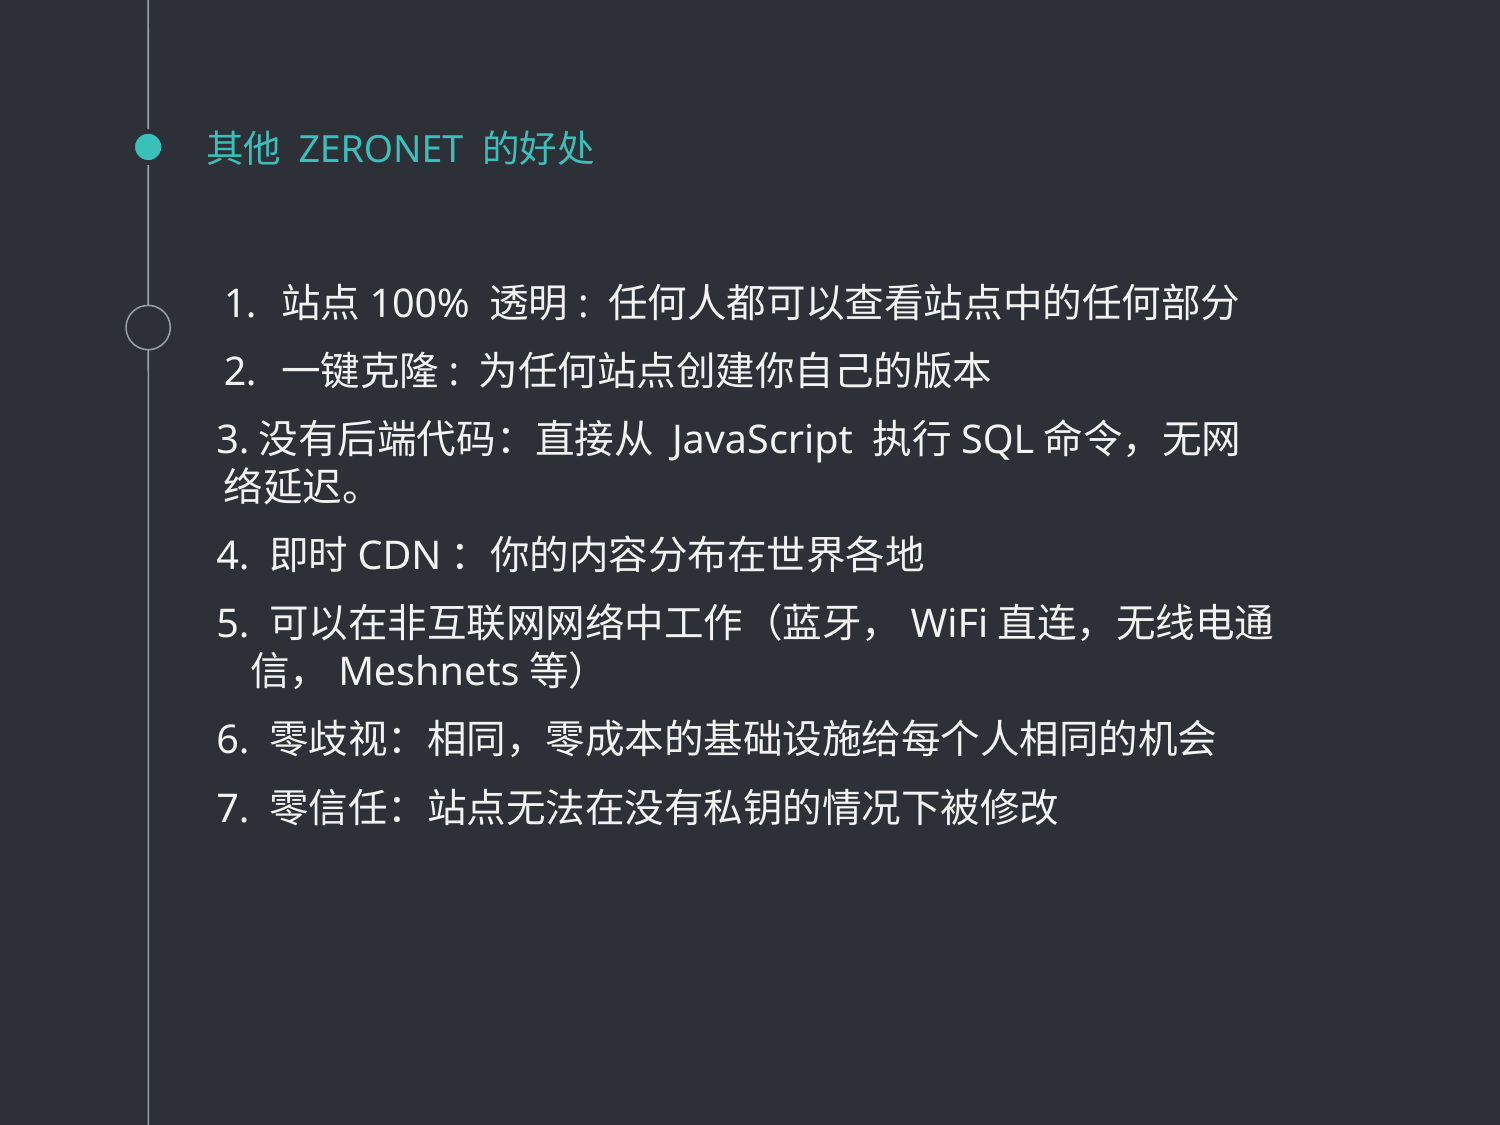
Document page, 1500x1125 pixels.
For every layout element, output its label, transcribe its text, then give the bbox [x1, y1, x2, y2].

list 站点100% 透明: 任何人都可以查看站点中的任何部分 一键克隆: 为任何站点创建你自己的版本 3.没有后端代码：直接从 JavaScript 执行SQL命令，无网 络延迟。 4. 即时CDN：你的内容分布在世界各地 5. 可以在非互联网网络中工作（蓝牙，WiFi直连，无线电通 信，Meshnets等） 6. 零歧视：相同，零成本的基础设施给每个人相同的机会 7. 零信任：站点无法在没有私钥的情况下被修改 [191, 262, 1317, 1078]
title 其他 ZERONET 的好处 [191, 109, 1317, 185]
